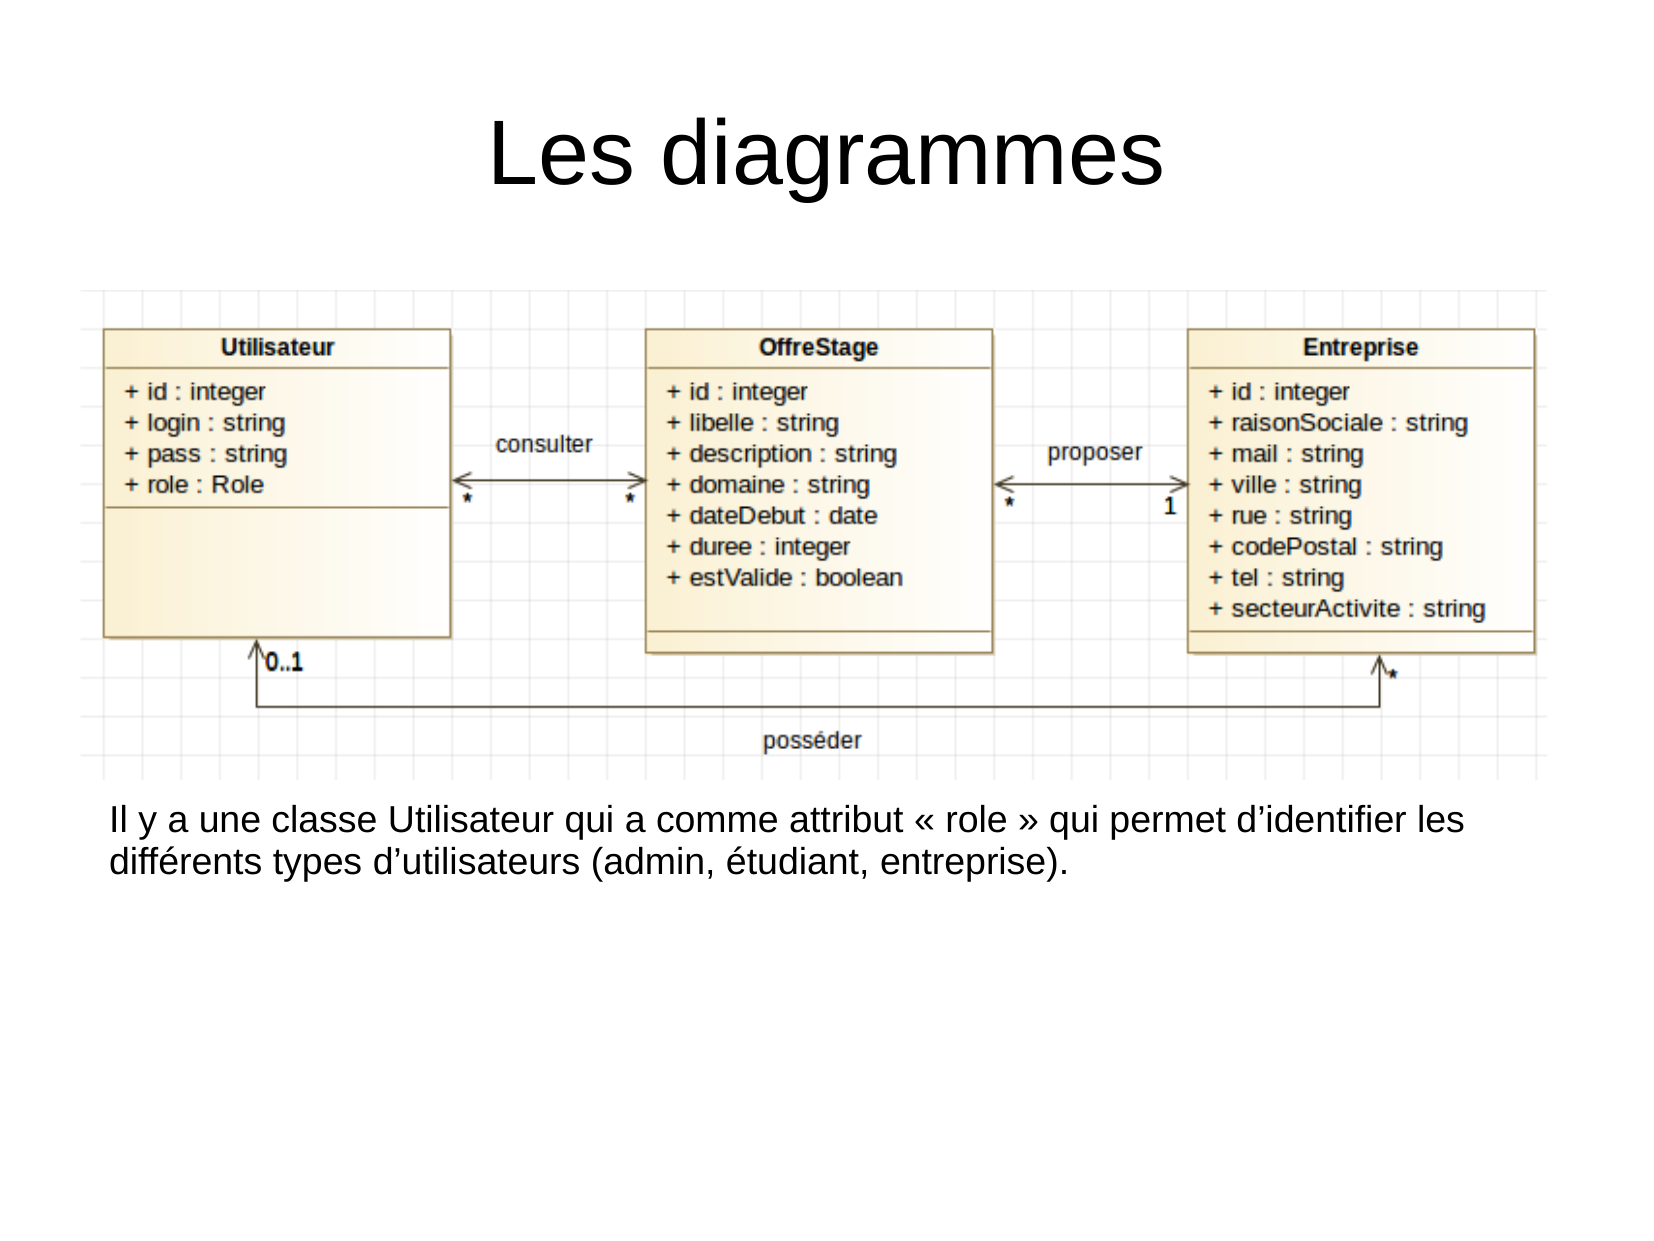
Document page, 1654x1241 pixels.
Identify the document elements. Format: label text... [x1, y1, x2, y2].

text_box Il y a une classe Utilisateur qui a comme attribut « role » qui permet d’identifier les différents types d’utilisateurs (admin, étudiant, entreprise). [94, 791, 1571, 1101]
picture [80, 290, 1561, 780]
title Les diagrammes [82, 49, 1571, 257]
